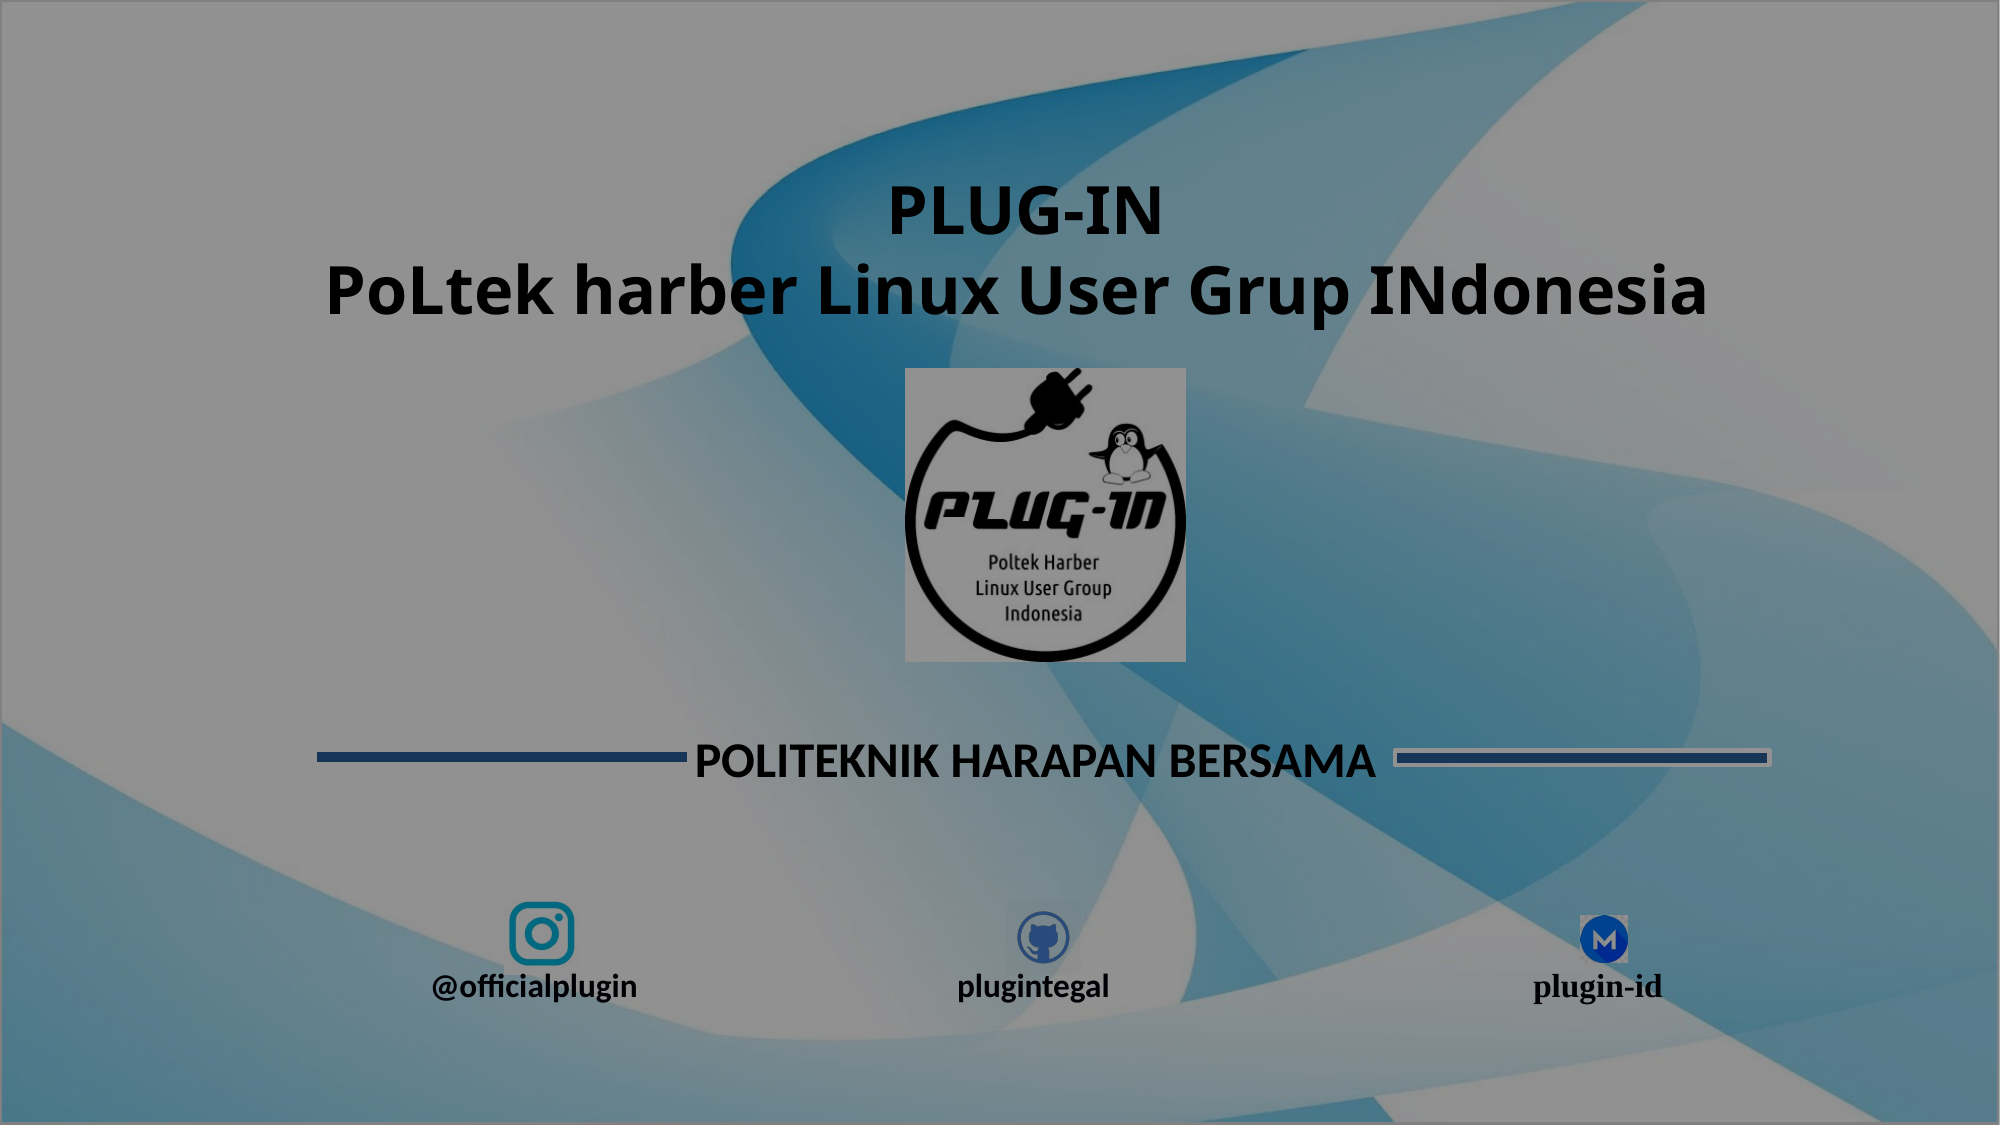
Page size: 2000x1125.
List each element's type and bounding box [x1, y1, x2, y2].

text_box [0, 0, 2000, 1125]
